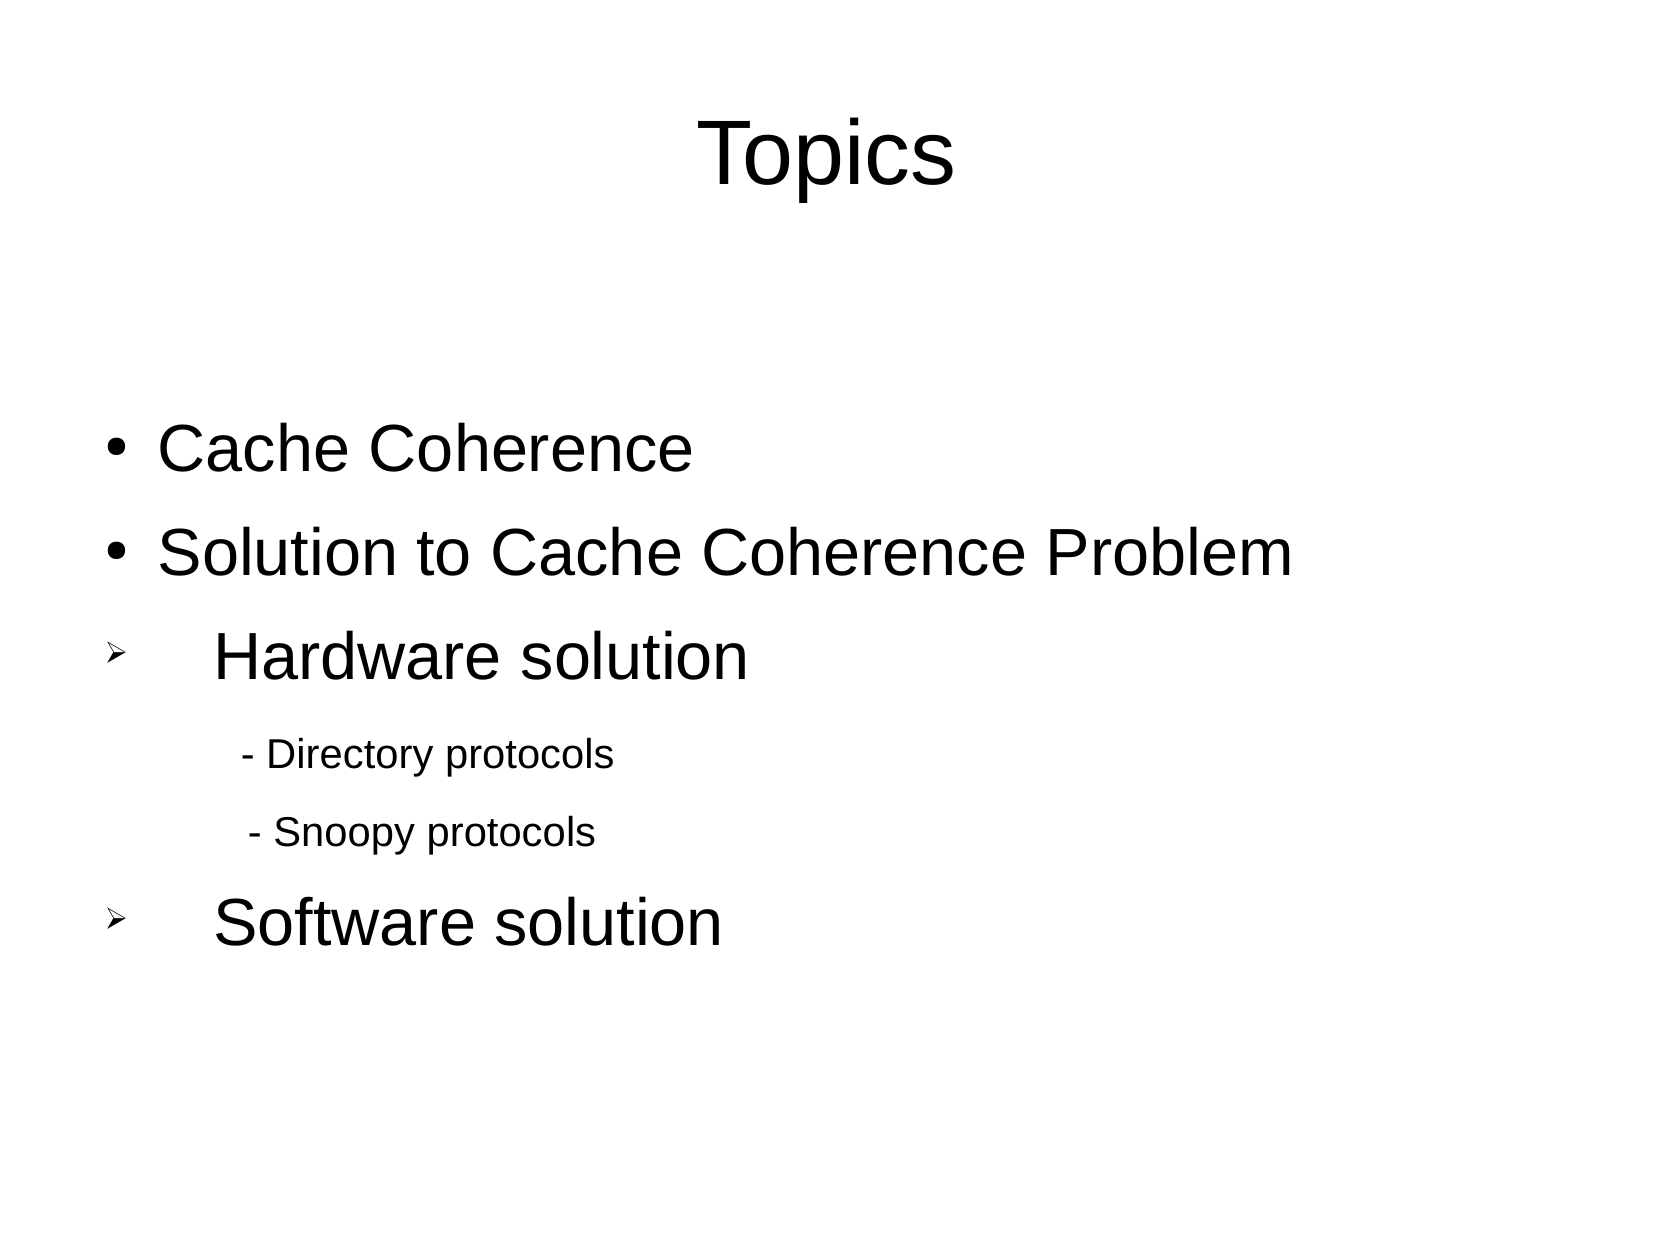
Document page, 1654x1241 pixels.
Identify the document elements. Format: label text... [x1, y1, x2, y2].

list Cache Coherence Solution to Cache Coherence Problem Hardware solution - Directory protocols - Snoopy protocols Software solution [86, 306, 1576, 1126]
title Topics [82, 49, 1571, 257]
